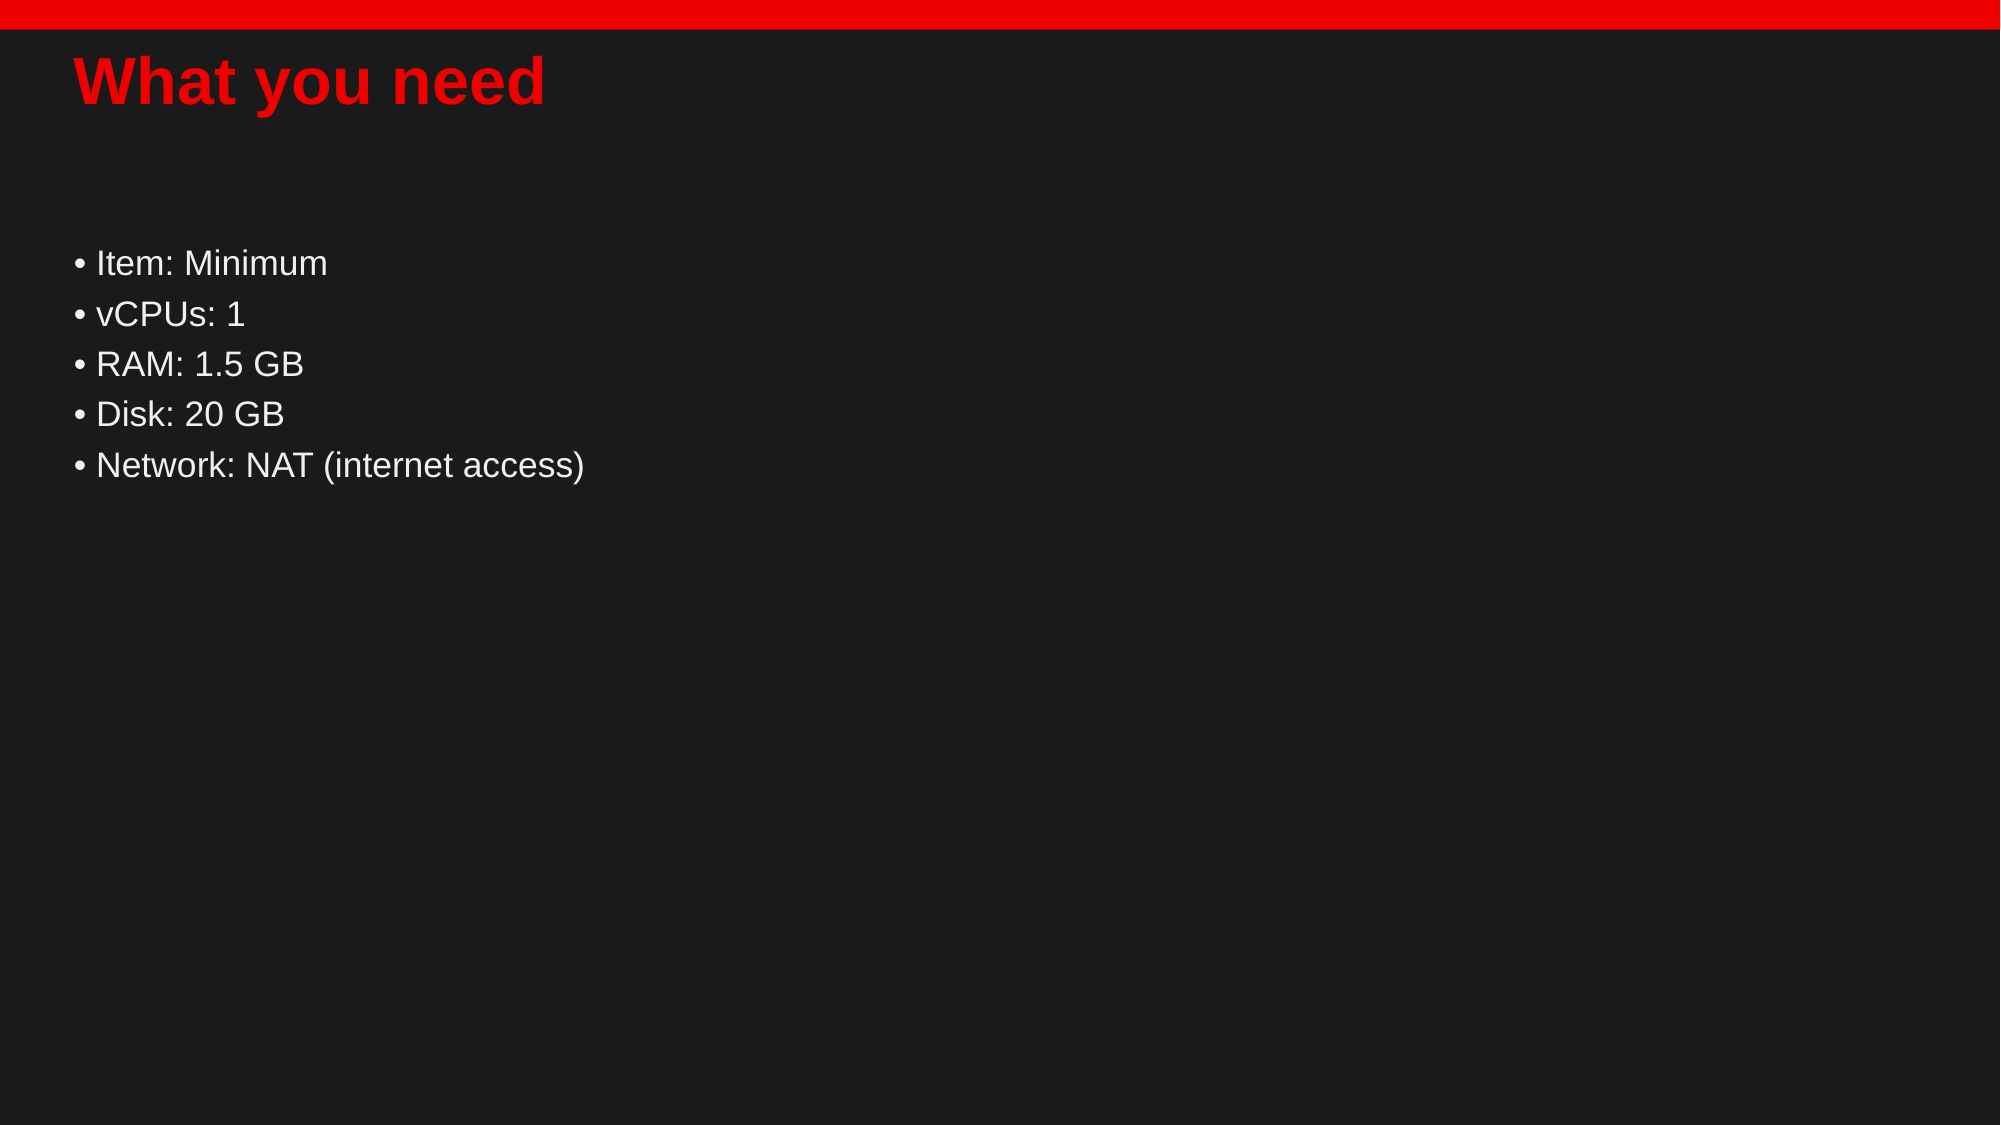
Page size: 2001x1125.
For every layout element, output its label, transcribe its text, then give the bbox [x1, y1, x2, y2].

text_box What you need [59, 36, 1942, 208]
text_box • Item: Minimum • vCPUs: 1 • RAM: 1.5 GB • Disk: 20 GB • Network: NAT (internet access) [59, 236, 1942, 1037]
text_box [0, 0, 2001, 30]
